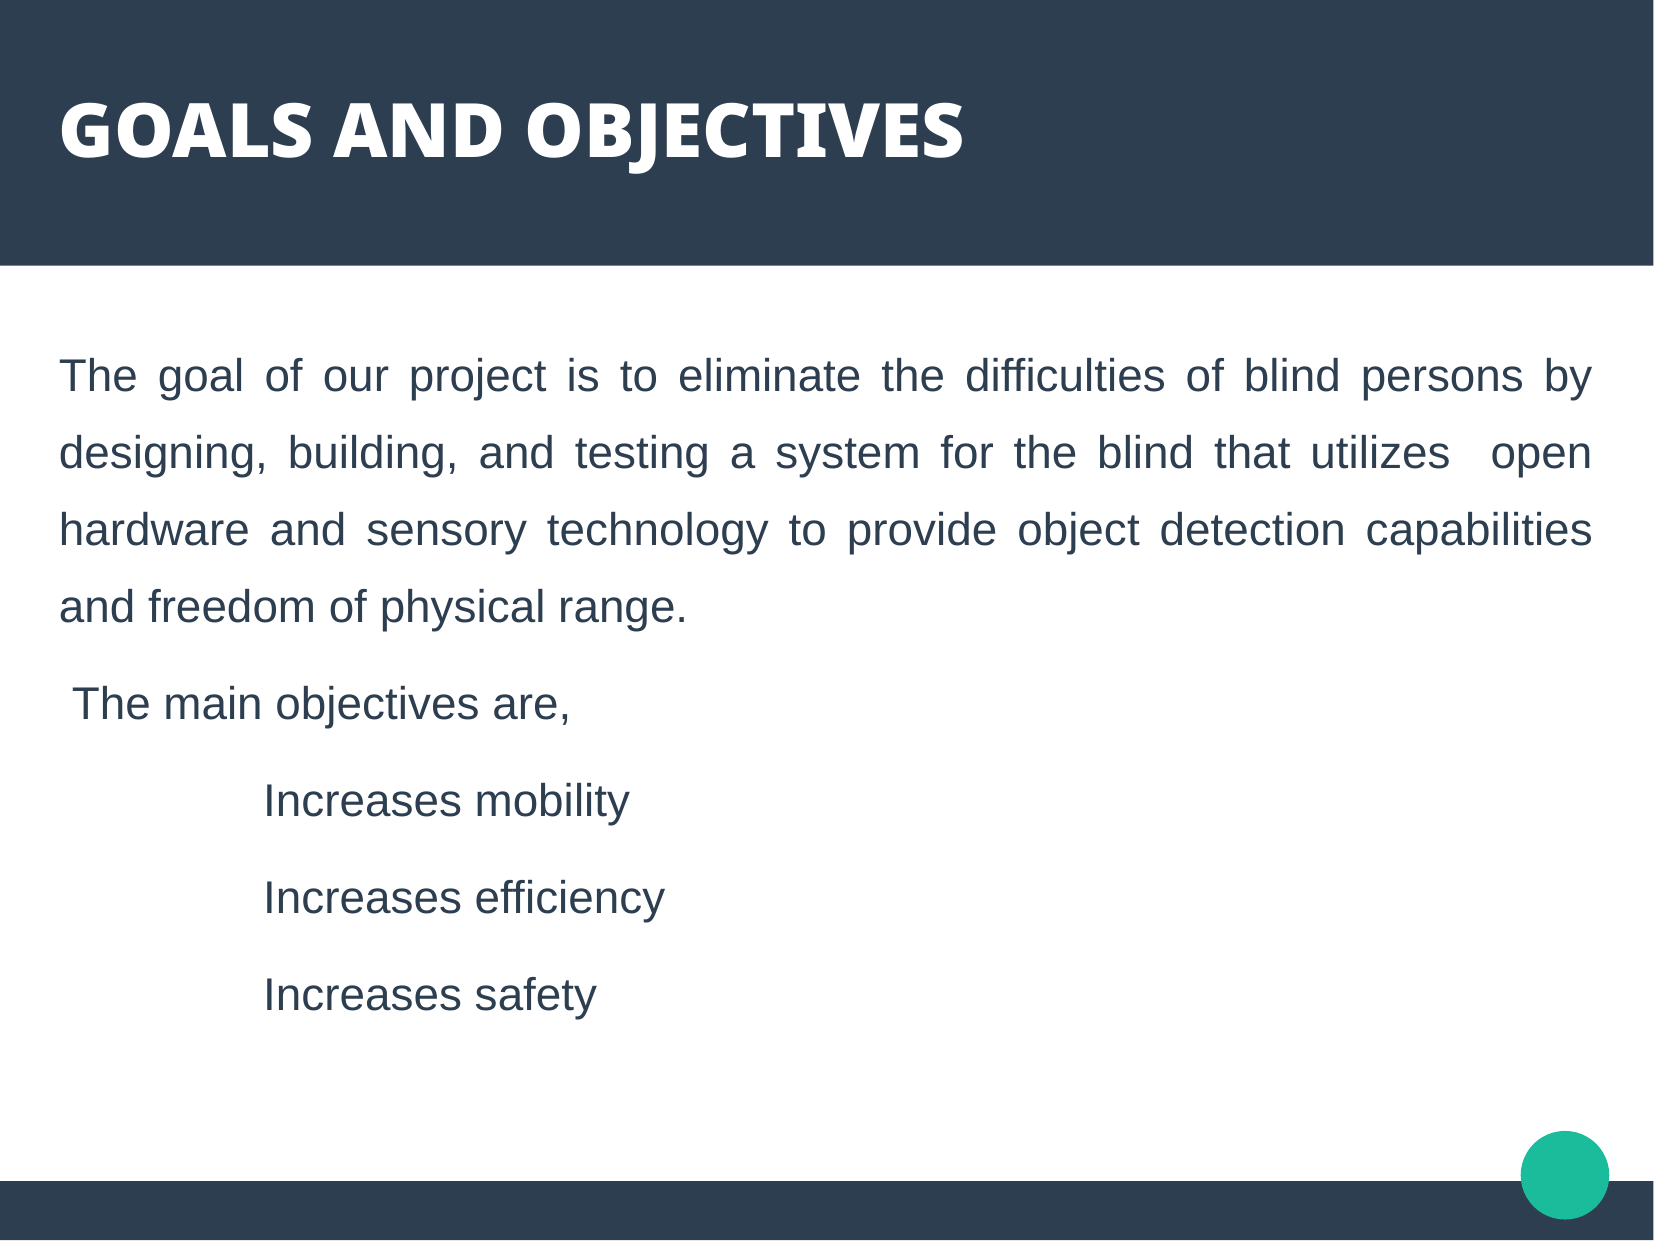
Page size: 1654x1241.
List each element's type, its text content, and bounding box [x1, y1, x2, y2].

list The goal of our project is to eliminate the difficulties of blind persons by designing, building, and testing a system for the blind that utilizes open hardware and sensory technology to provide object detection capabilities and freedom of physical range. The main objectives are, Increases mobility Increases efficiency Increases safety [59, 324, 1595, 1152]
title GOALS AND OBJECTIVES [59, 49, 1595, 207]
